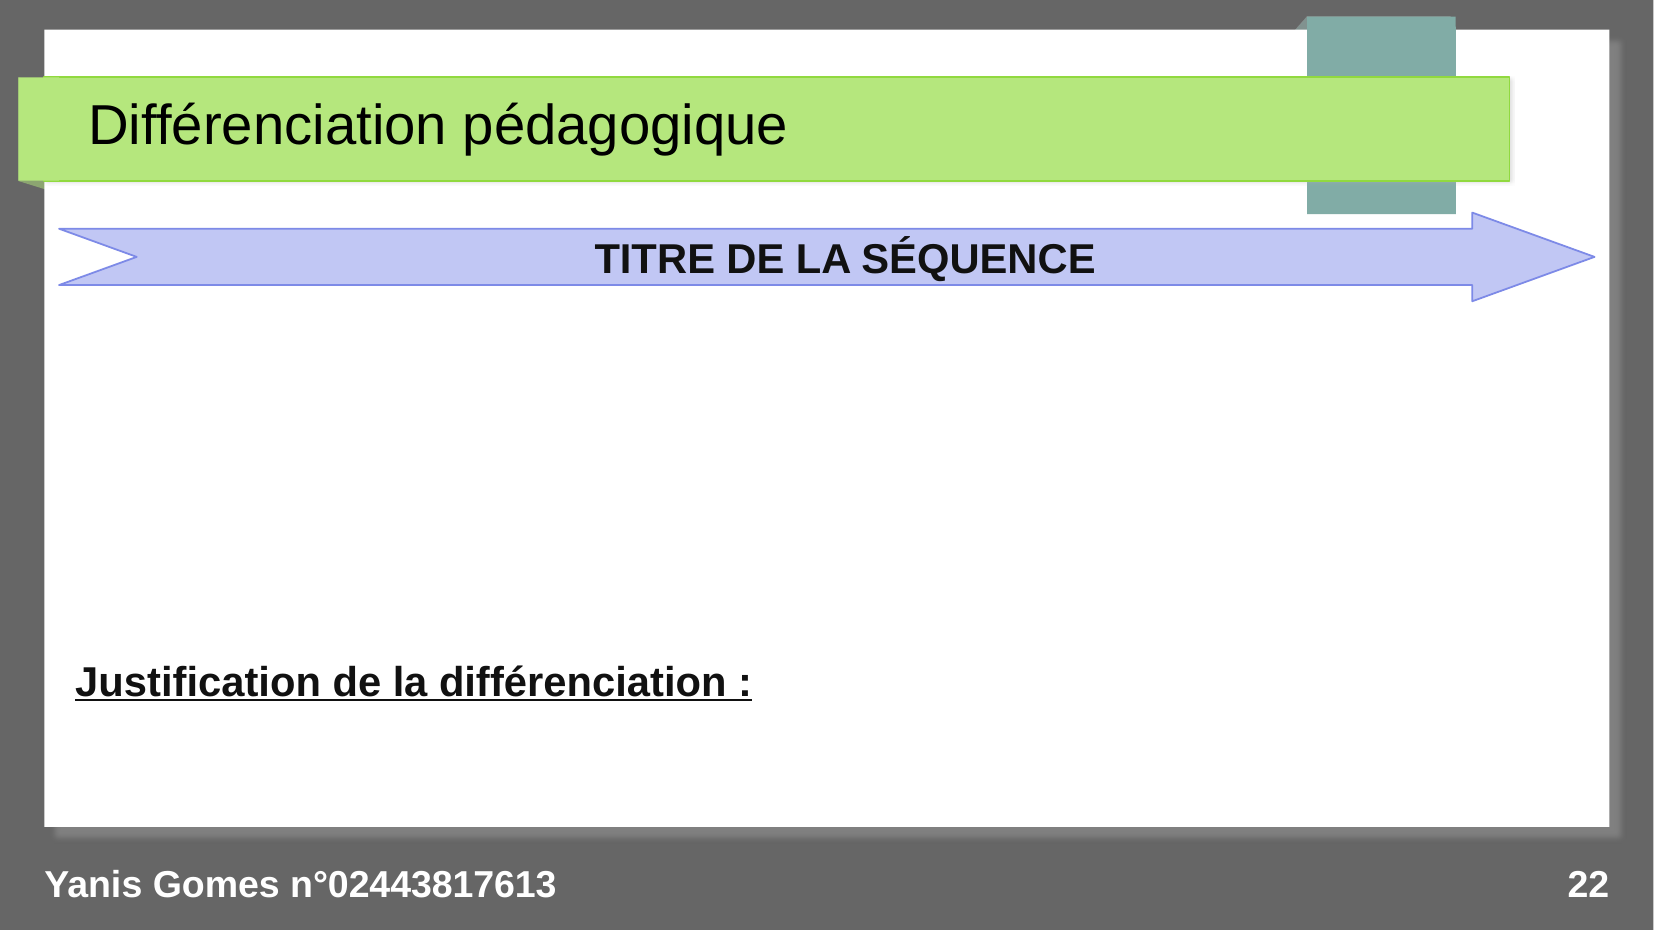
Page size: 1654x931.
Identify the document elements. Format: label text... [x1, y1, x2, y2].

title Différenciation pédagogique [88, 73, 1506, 178]
text_box <numéro> [974, 856, 1625, 916]
list TITRE DE LA SÉQUENCE [210, 234, 1481, 284]
text_box Yanis Gomes n°02443817613 [29, 856, 680, 916]
text_box [59, 212, 1595, 302]
list Justification de la différenciation : [75, 655, 1565, 709]
